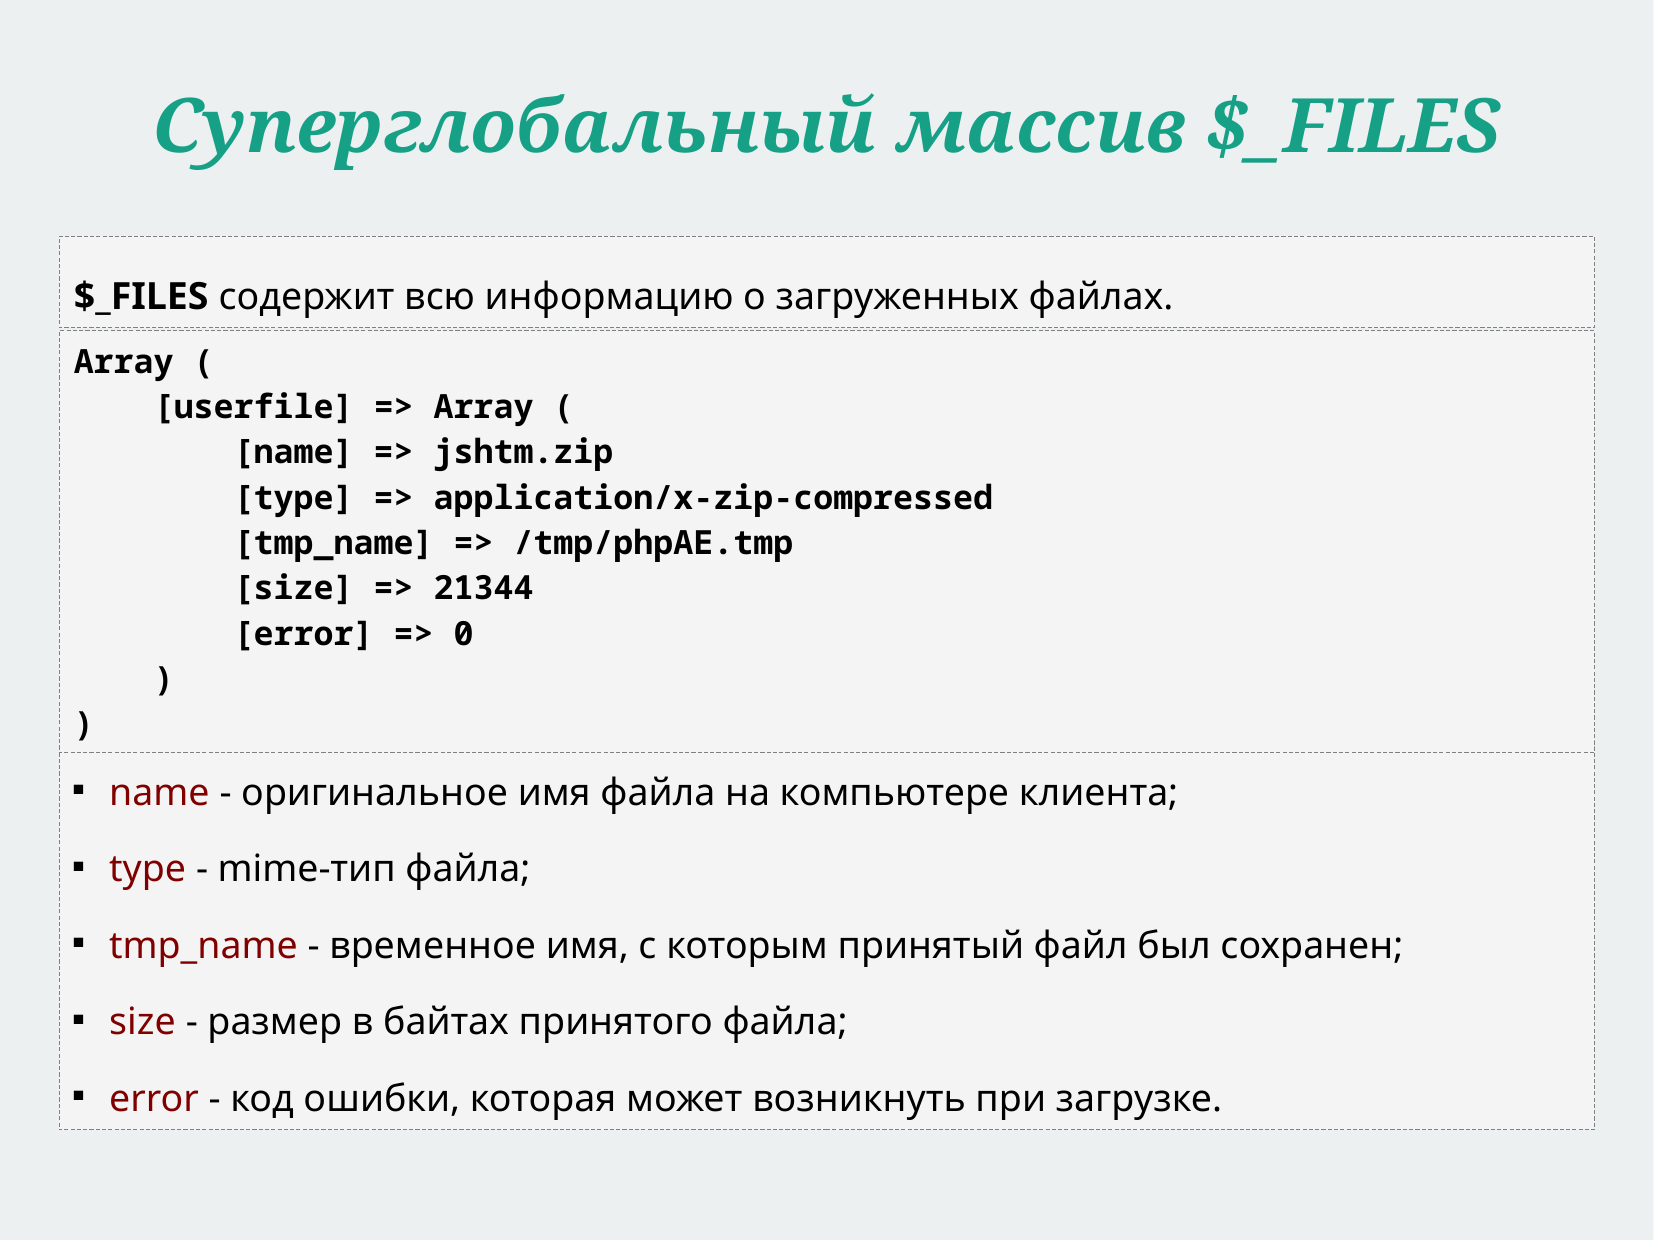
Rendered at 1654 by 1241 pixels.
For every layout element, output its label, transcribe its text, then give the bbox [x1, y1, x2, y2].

text_box name - оригинальное имя файла на компьютере клиента; type - mime-тип файла; tmp_name - временное имя, с которым принятый файл был сохранен; size - размер в байтах принятого файла; error - код ошибки, которая может возникнуть при загрузке. [59, 753, 1595, 1066]
title Суперглобальный массив $_FILES [59, 59, 1595, 187]
text_box $_FILES содержит всю информацию о загруженных файлах. [59, 236, 1595, 297]
text_box Array ( [userfile] => Array ( [name] => jshtm.zip [type] => application/x-zip-compressed [tmp_name] => /tmp/phpAE.tmp [size] => 21344 [error] => 0 ) ) [59, 330, 1595, 695]
